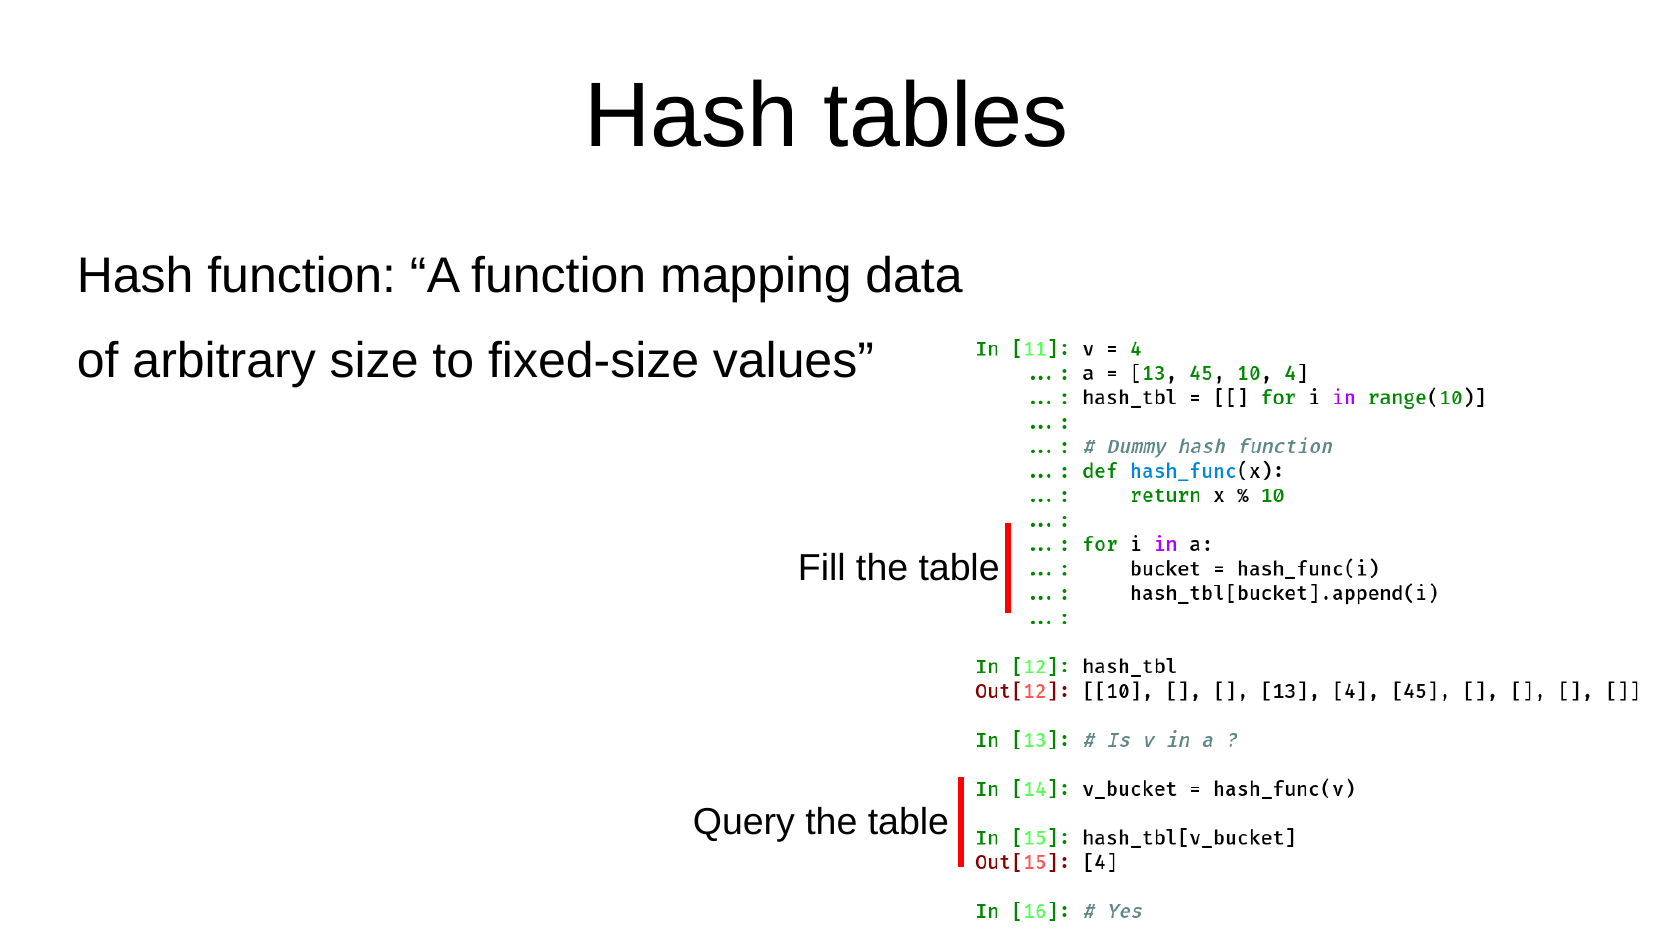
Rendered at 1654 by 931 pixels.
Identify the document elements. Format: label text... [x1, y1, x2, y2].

text_box Fill the table [783, 538, 1039, 638]
picture [975, 336, 1647, 931]
list Hash function: “A function mapping data of arbitrary size to fixed-size values” [76, 247, 1565, 787]
title Hash tables [82, 37, 1571, 193]
text_box Query the table [678, 792, 980, 892]
